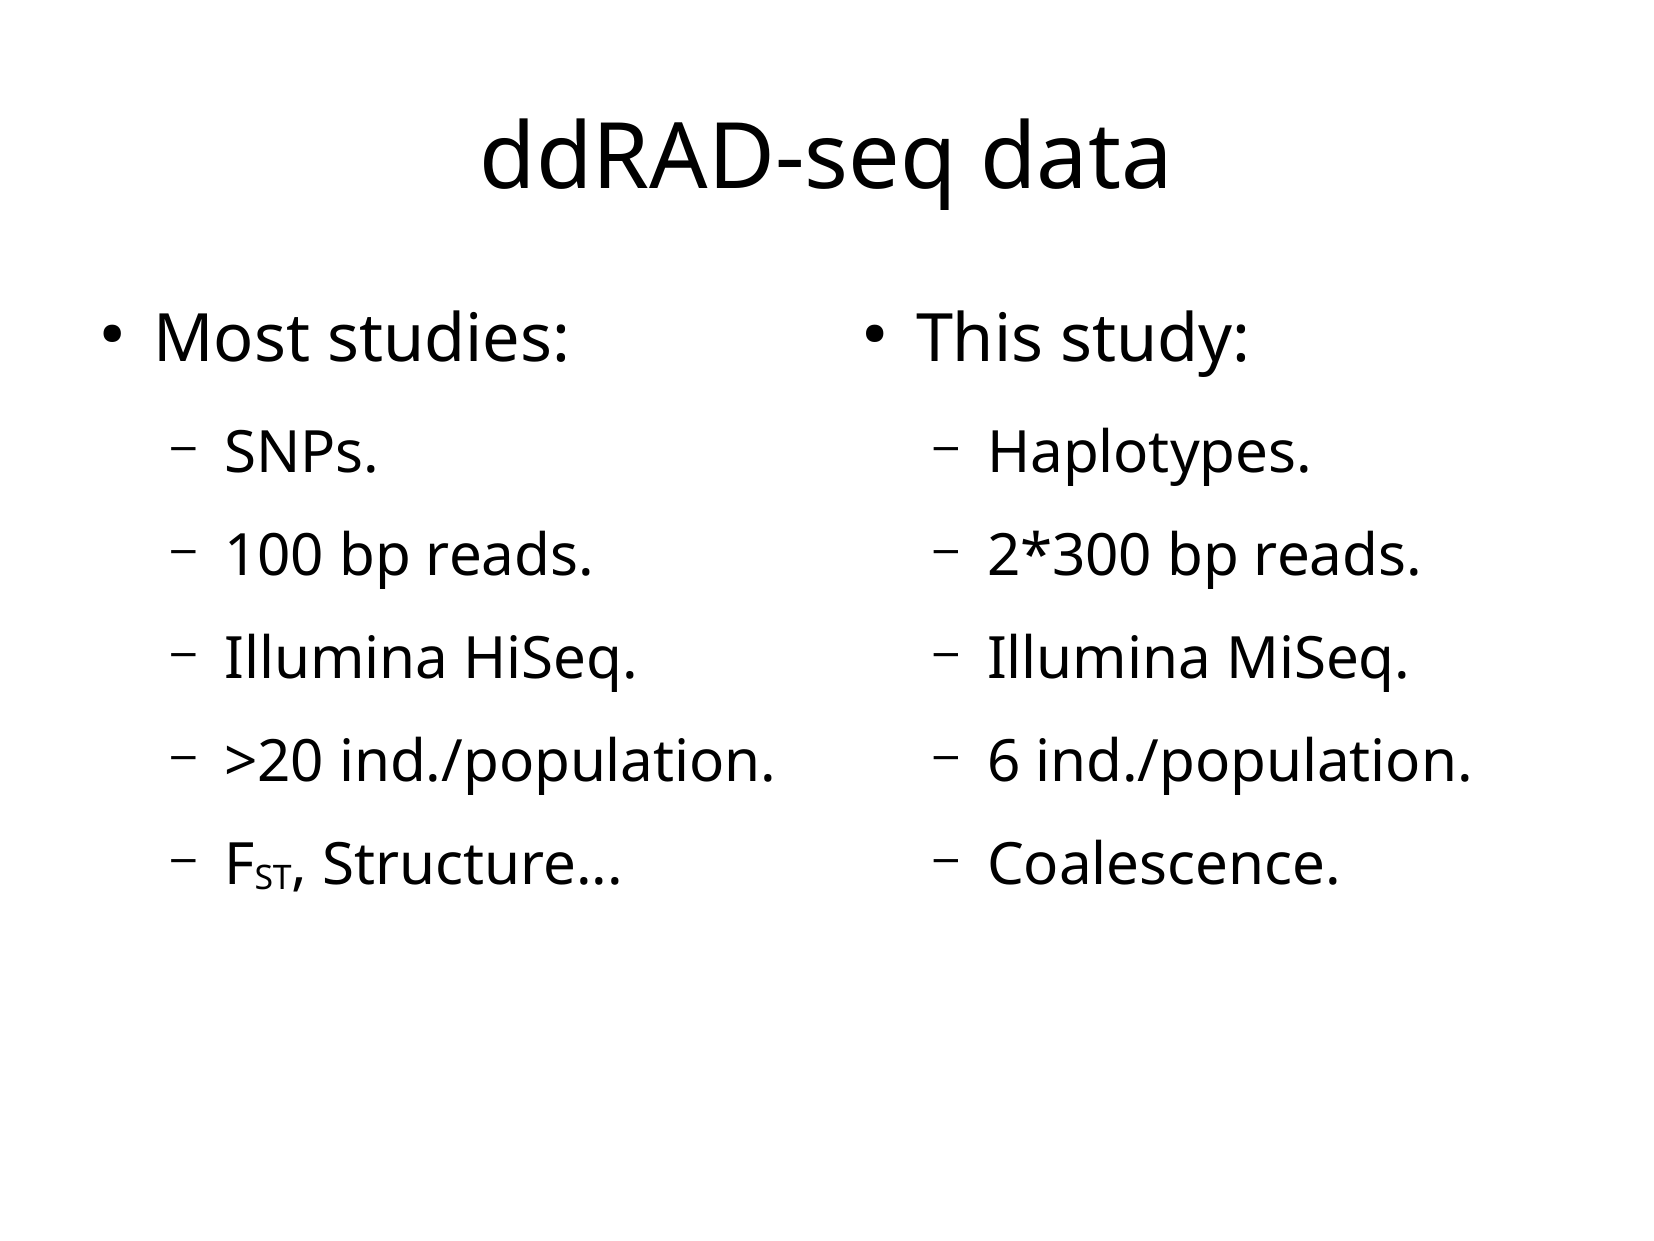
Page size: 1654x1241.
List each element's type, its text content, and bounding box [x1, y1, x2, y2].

title ddRAD-seq data [82, 49, 1571, 257]
list This study: Haplotypes. 2*300 bp reads. Illumina MiSeq. 6 ind./population. Coalescence. [845, 290, 1572, 1010]
list Most studies: SNPs. 100 bp reads. Illumina HiSeq. >20 ind./population. FST, Structure... [82, 290, 809, 1010]
